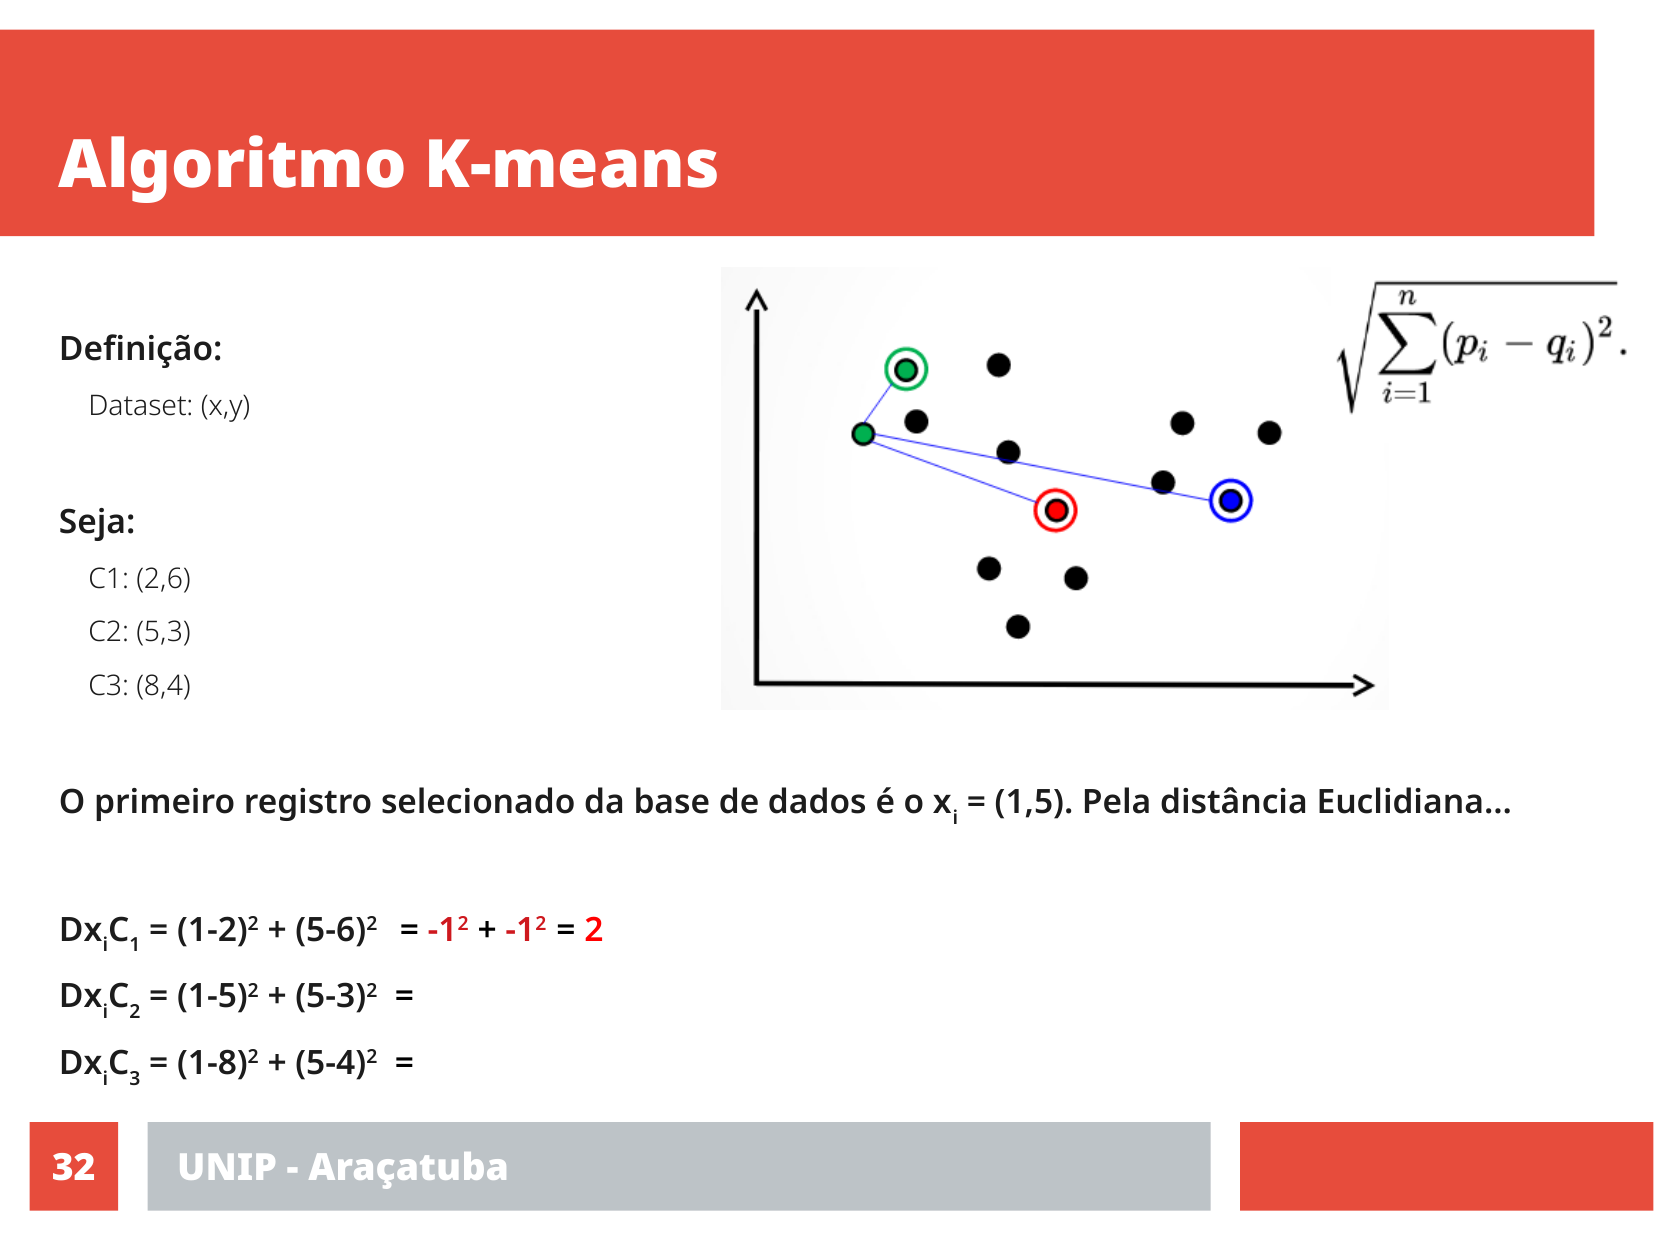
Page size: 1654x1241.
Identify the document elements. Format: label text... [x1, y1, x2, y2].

picture [721, 251, 1644, 443]
title Algoritmo K-means [59, 59, 1595, 207]
list Definição: Dataset: (x,y) Seja: C1: (2,6) C2: (5,3) C3: (8,4) O primeiro registro selecionado da base de dados é o xi = (1,5). Pela distância Euclidiana… DxiC1 = (1-2)2 + (5-6)2 = -12 + -12 = 2 DxiC2 = (1-5)2 + (5-3)2 = DxiC3 = (1-8)2 + (5-4)2 = [59, 324, 1565, 1093]
